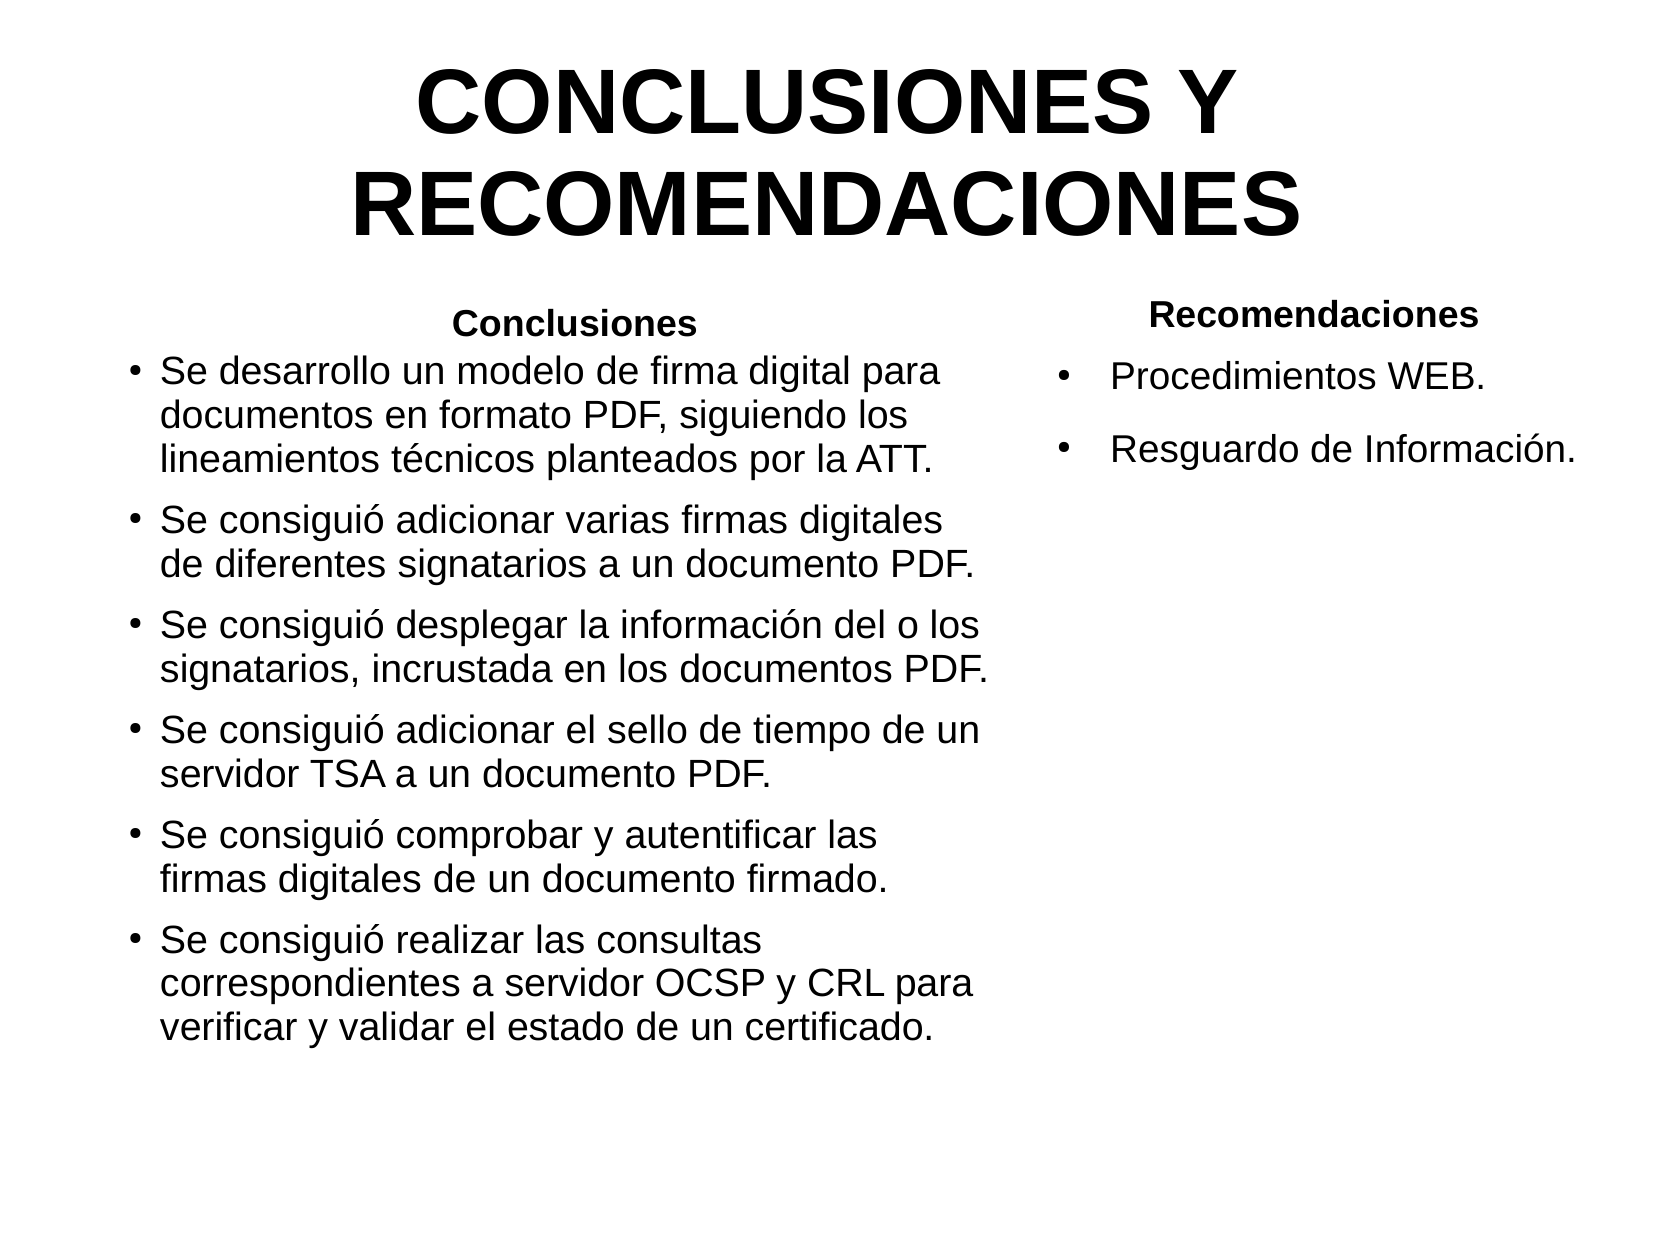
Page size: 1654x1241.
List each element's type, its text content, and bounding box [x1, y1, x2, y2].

text_box Conclusiones [437, 295, 721, 353]
text_box Recomendaciones [1133, 285, 1501, 343]
title CONCLUSIONES Y RECOMENDACIONES [82, 49, 1571, 257]
list Procedimientos WEB. Resguardo de Información. [1039, 354, 1654, 497]
list Se desarrollo un modelo de firma digital para documentos en formato PDF, siguiendo los lineamientos técnicos planteados por la ATT. Se consiguió adicionar varias firmas digitales de diferentes signatarios a un documento PDF. Se consiguió desplegar la información del o los signatarios, incrustada en los documentos PDF. Se consiguió adicionar el sello de tiempo de un servidor TSA a un documento PDF. Se consiguió comprobar y autentificar las firmas digitales de un documento firmado. Se consiguió realizar las consultas correspondientes a servidor OCSP y CRL para verificar y validar el estado de un certificado. [118, 349, 993, 1099]
